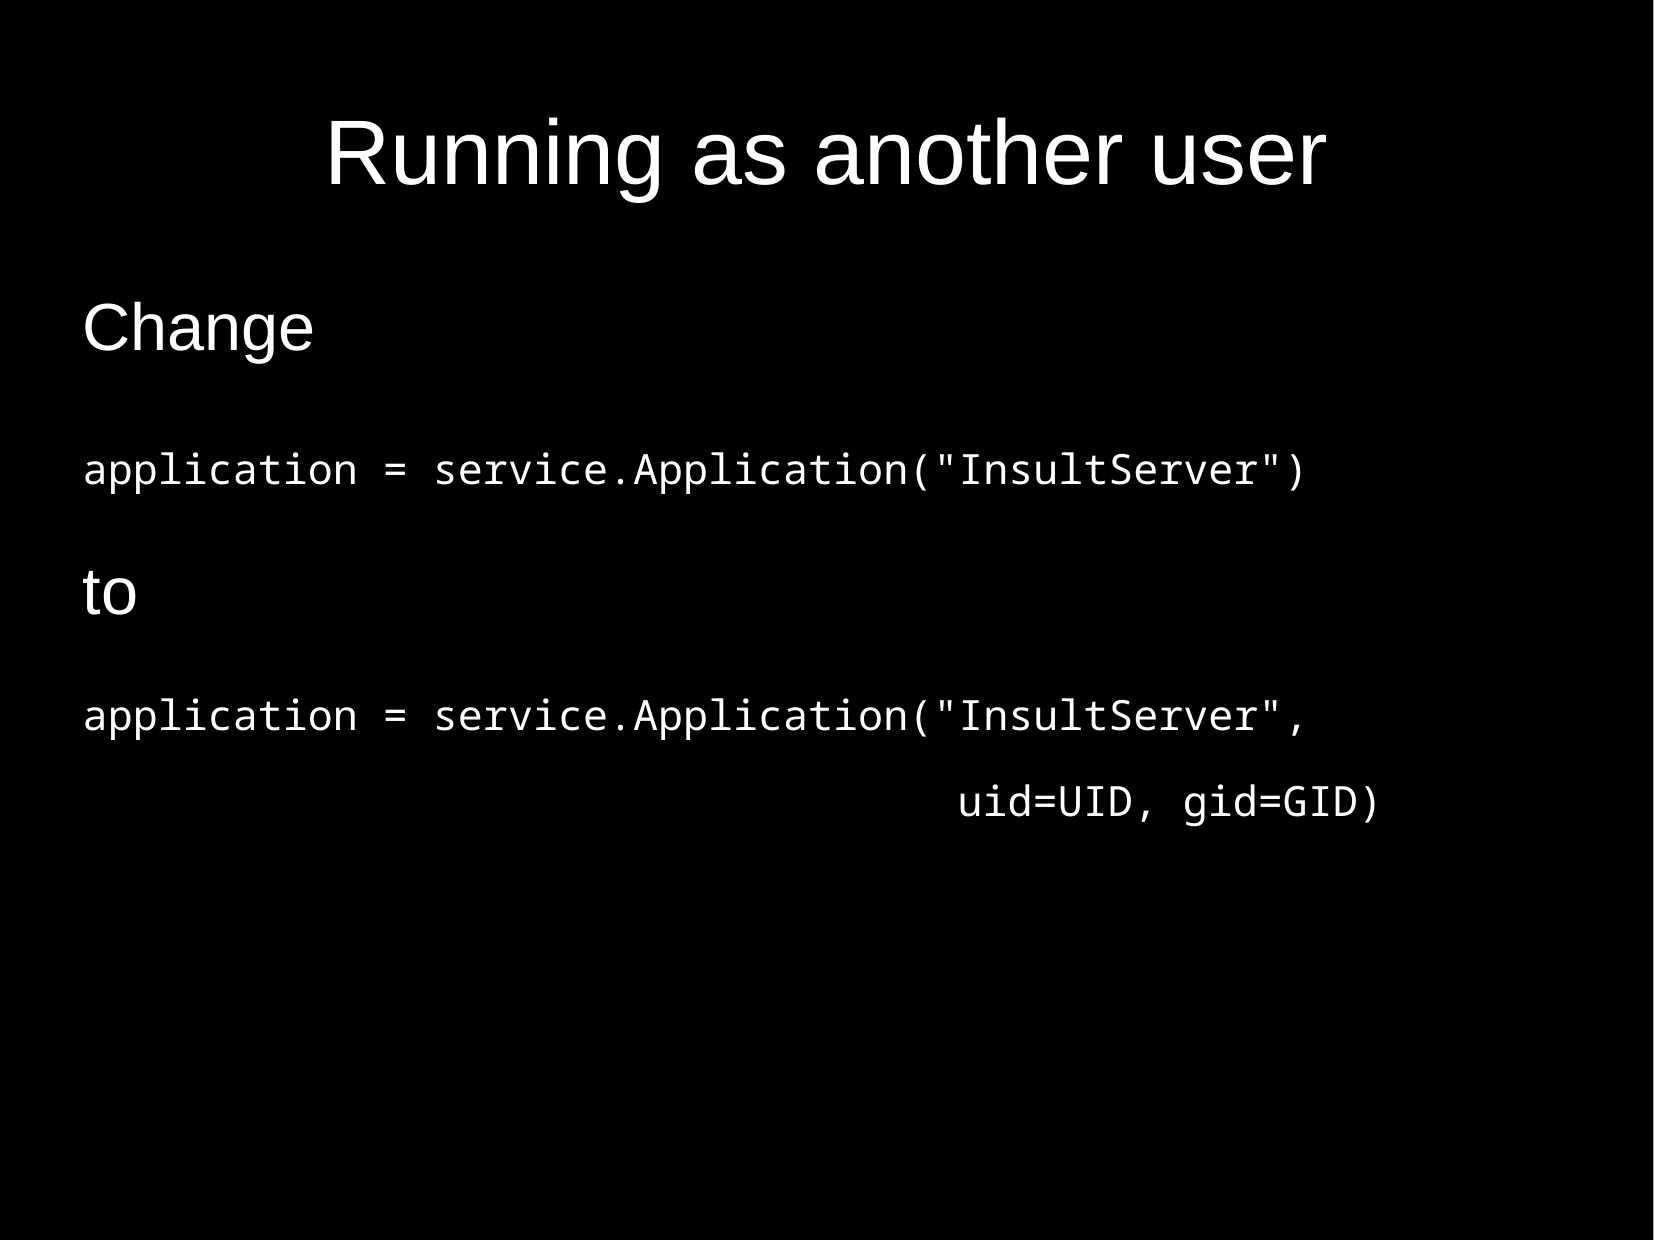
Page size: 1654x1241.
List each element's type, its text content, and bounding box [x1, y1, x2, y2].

title Running as another user [82, 56, 1571, 250]
list Change application = service.Application("InsultServer") to application = service.Application("InsultServer", uid=UID, gid=GID) [82, 290, 1571, 1094]
